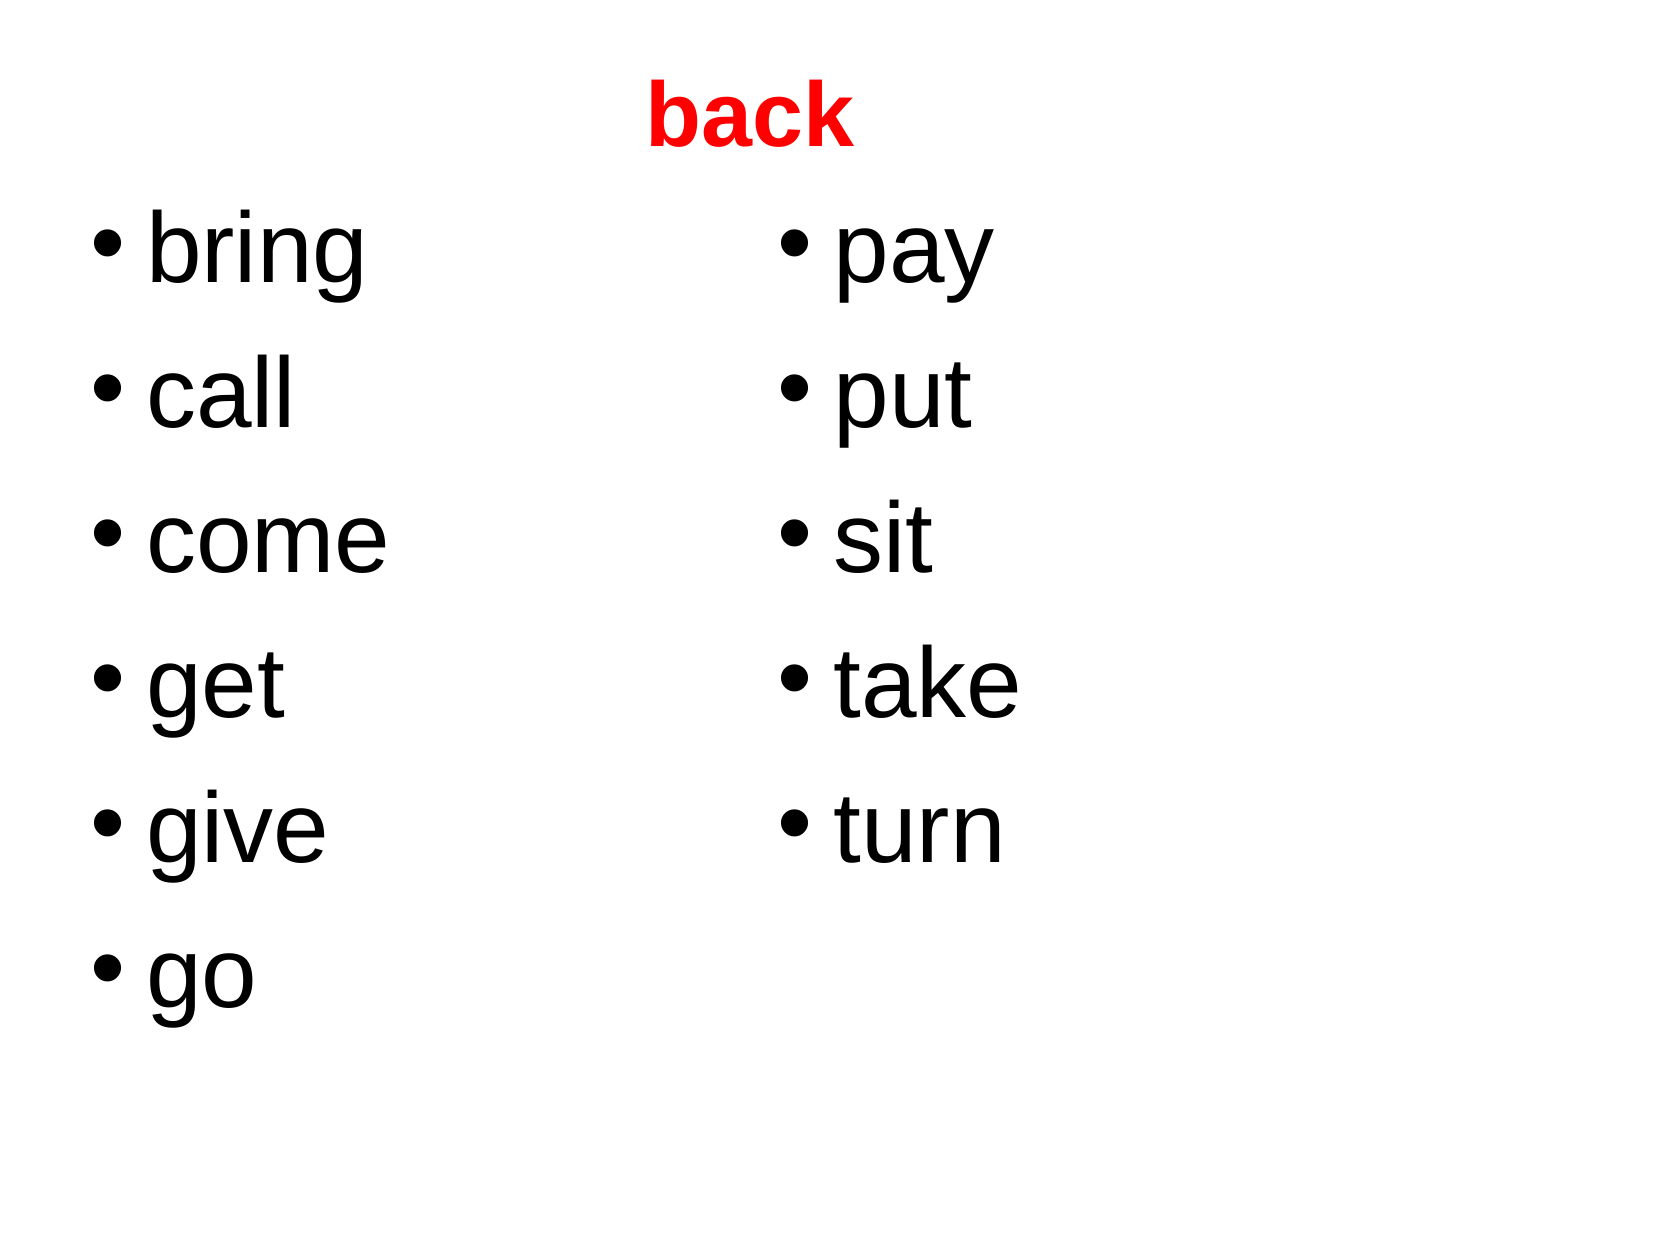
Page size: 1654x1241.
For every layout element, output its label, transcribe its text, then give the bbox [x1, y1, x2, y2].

list bring call come get give go [75, 174, 738, 1063]
title back [75, 45, 1426, 175]
list pay put sit take turn [762, 174, 1426, 1063]
